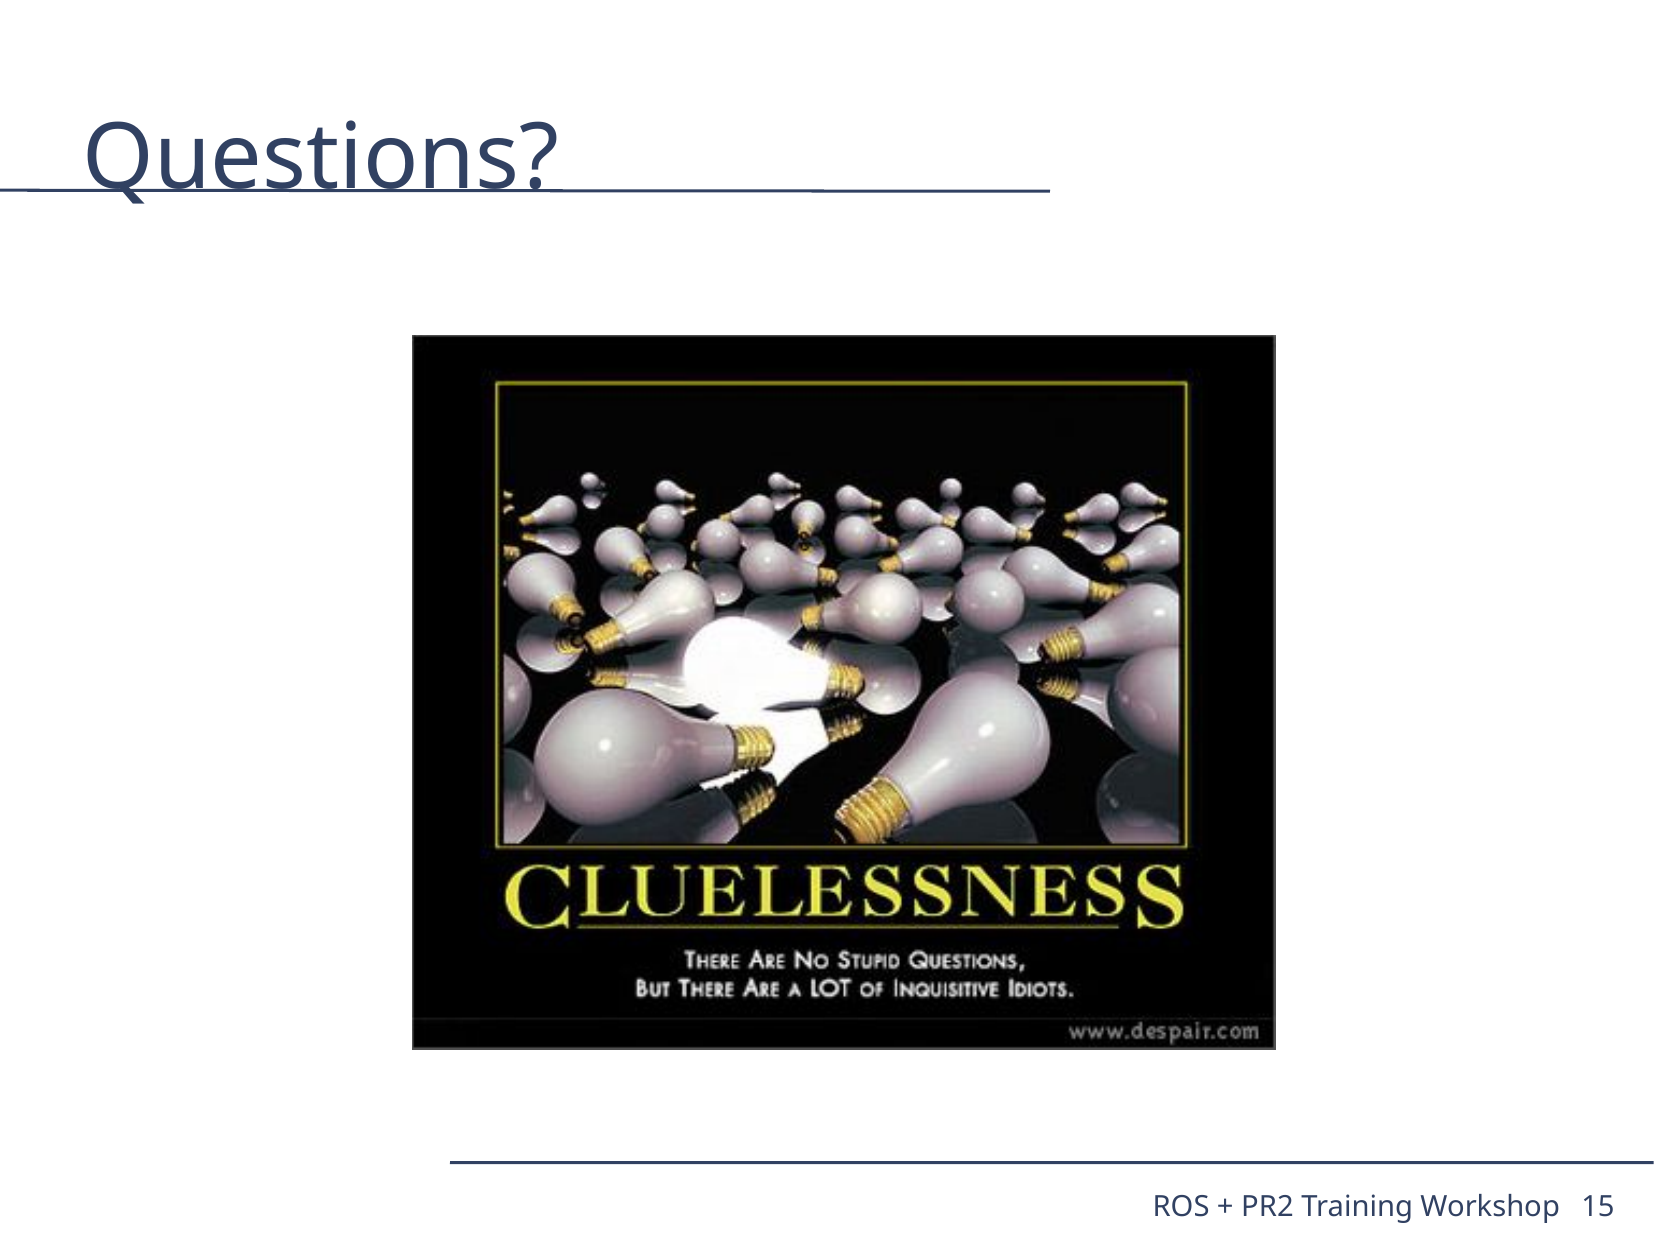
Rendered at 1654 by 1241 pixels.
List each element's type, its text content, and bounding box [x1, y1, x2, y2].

picture [412, 335, 1276, 1051]
title Questions? [82, 49, 1571, 257]
